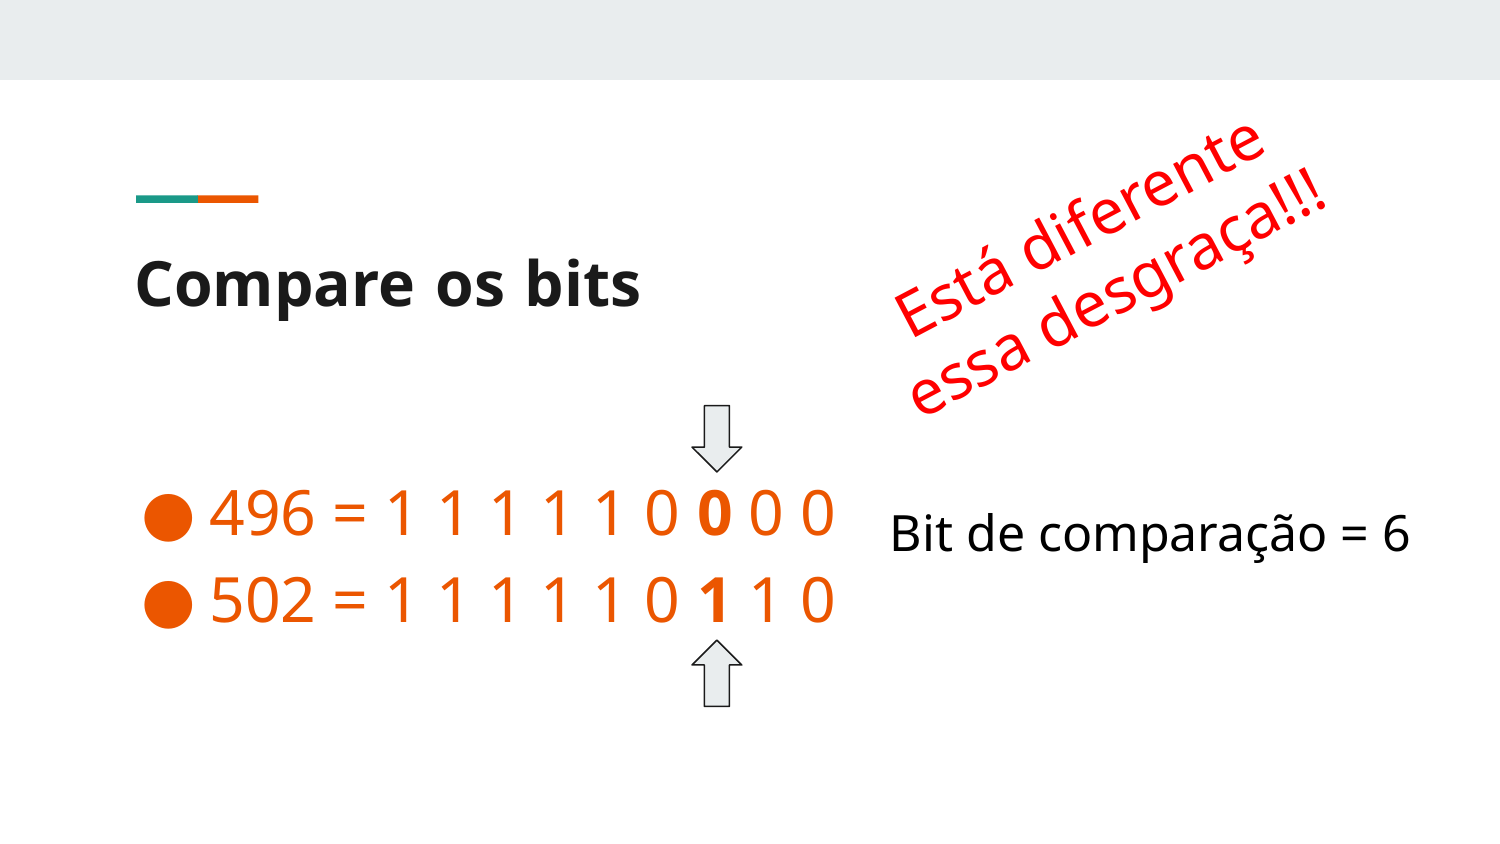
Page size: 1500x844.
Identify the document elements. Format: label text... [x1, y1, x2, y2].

text_box [692, 405, 742, 472]
list 496 = 1 1 1 1 1 0 0 0 0 502 = 1 1 1 1 1 0 1 1 0 [119, 447, 1381, 635]
text_box Bit de comparação = 6 [874, 486, 1427, 598]
text_box [692, 640, 742, 707]
title Compare os bits [119, 216, 978, 305]
title Compare os bits [1216, 218, 1381, 305]
text_box Está diferente essa desgraça!!! [799, 43, 1396, 478]
